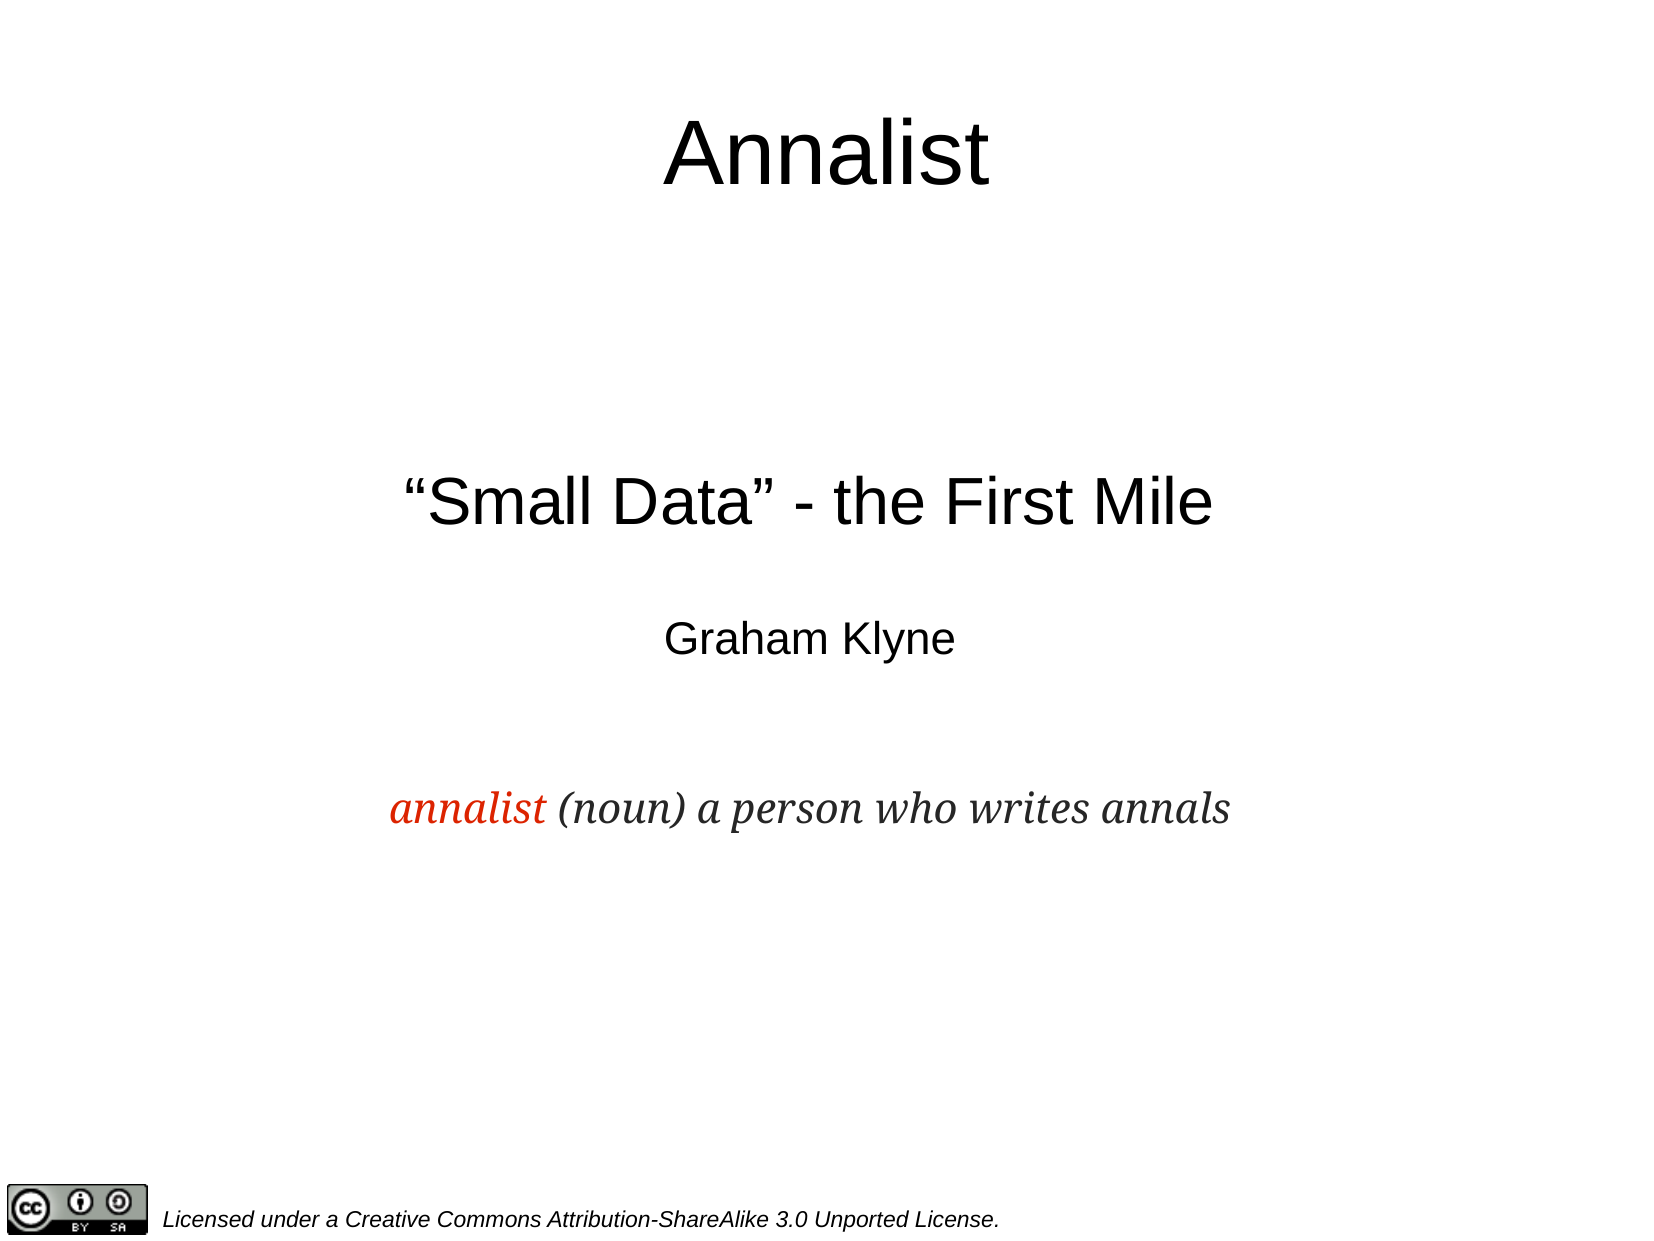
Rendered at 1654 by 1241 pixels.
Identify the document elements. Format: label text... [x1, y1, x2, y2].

picture [7, 1184, 148, 1235]
title Annalist [82, 49, 1571, 257]
subtitle “Small Data” - the First Mile Graham Klyne annalist (noun) a person who writes annals [82, 290, 1538, 1010]
